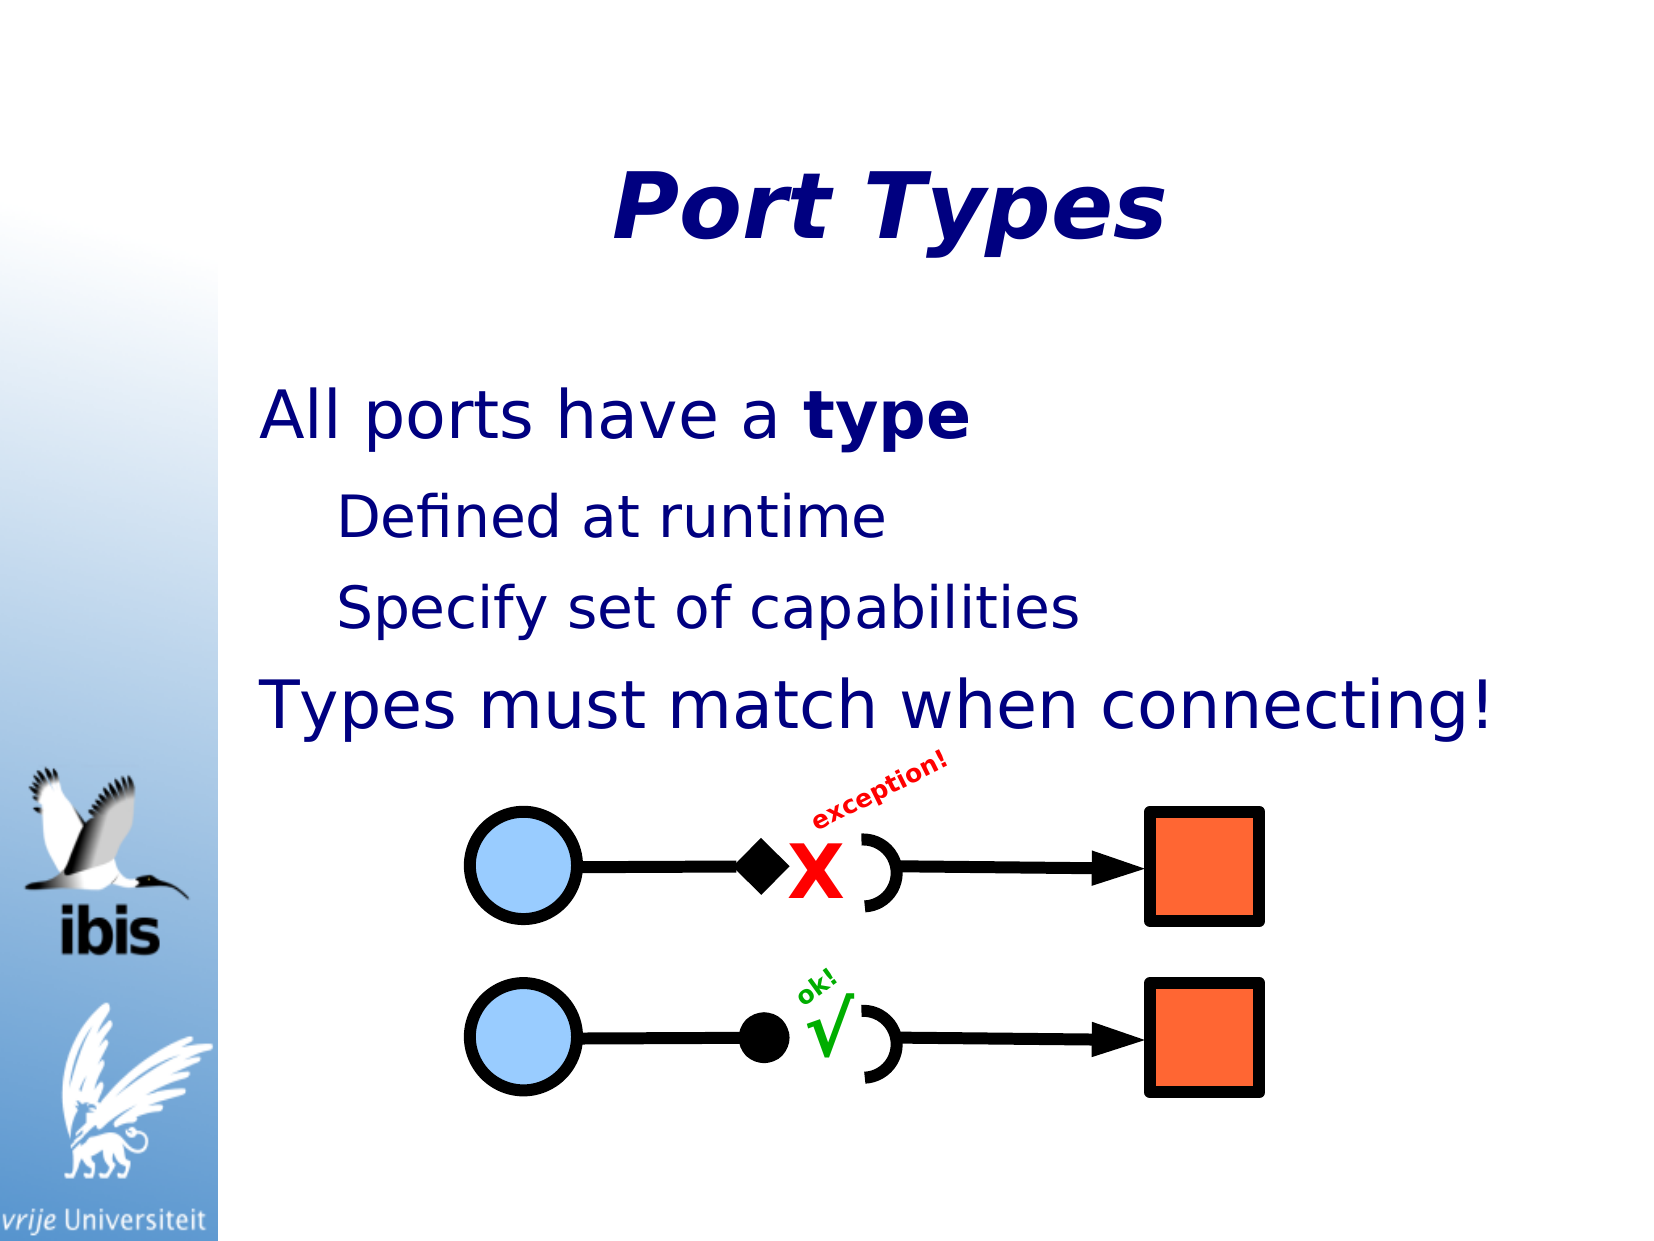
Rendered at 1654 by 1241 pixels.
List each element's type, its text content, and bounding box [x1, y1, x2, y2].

text_box [469, 811, 577, 920]
text_box [469, 983, 577, 1091]
text_box [1150, 811, 1260, 922]
text_box exception! [806, 736, 969, 840]
text_box ok! [789, 959, 850, 1016]
text_box [357, 633, 361, 698]
list All ports have a type Defined at runtime Specify set of capabilities Types must match when connecting! [241, 376, 1654, 1182]
text_box √ [791, 987, 868, 1084]
picture [0, 0, 218, 1241]
title Port Types [248, 102, 1534, 310]
text_box X [777, 829, 855, 926]
text_box [1150, 983, 1260, 1093]
